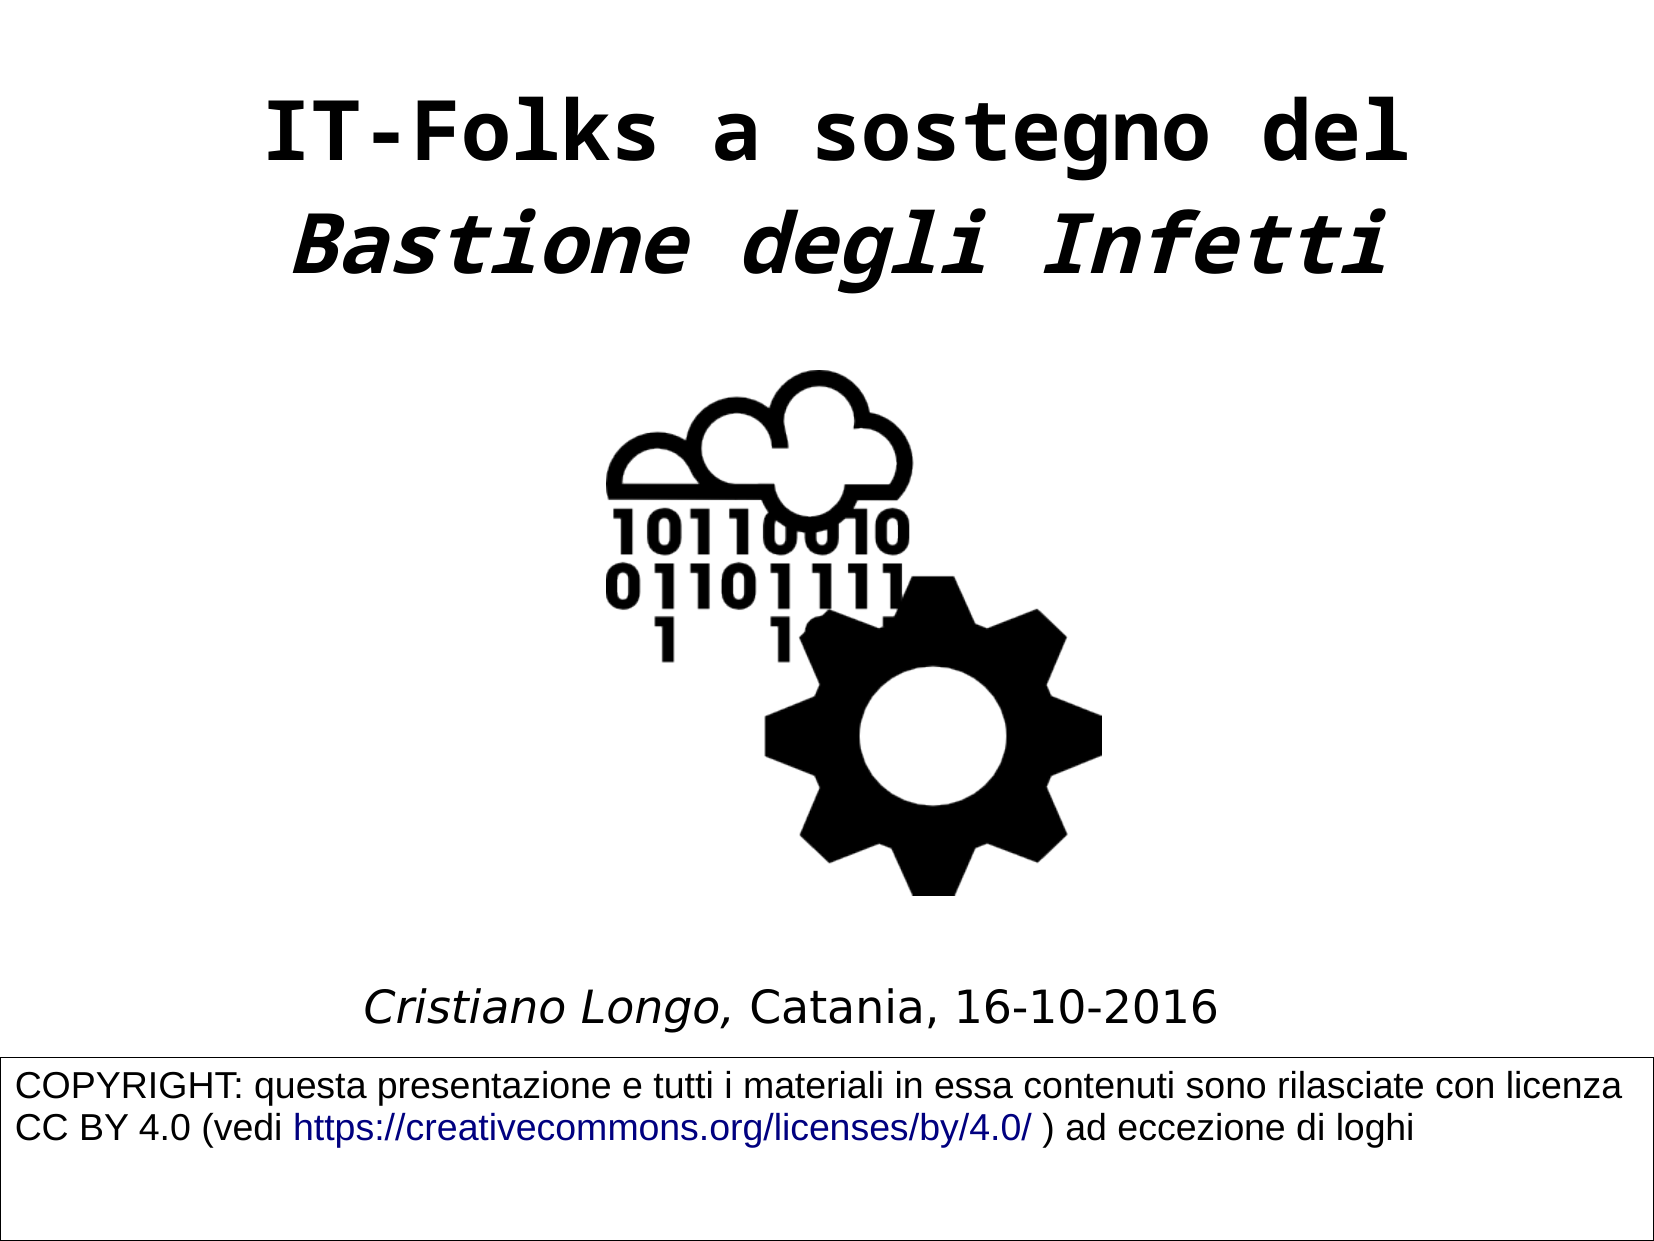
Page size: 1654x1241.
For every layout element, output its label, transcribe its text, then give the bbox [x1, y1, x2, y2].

title IT-Folks a sostegno del Bastione degli Infetti [82, 39, 1591, 331]
title Cristiano Longo, Catania, 16-10-2016 [37, 905, 1546, 1057]
picture [606, 370, 1102, 896]
text_box COPYRIGHT: questa presentazione e tutti i materiali in essa contenuti sono rilasciate con licenza CC BY 4.0 (vedi https://creativecommons.org/licenses/by/4.0/ ) ad eccezione di loghi [0, 1057, 1654, 1241]
